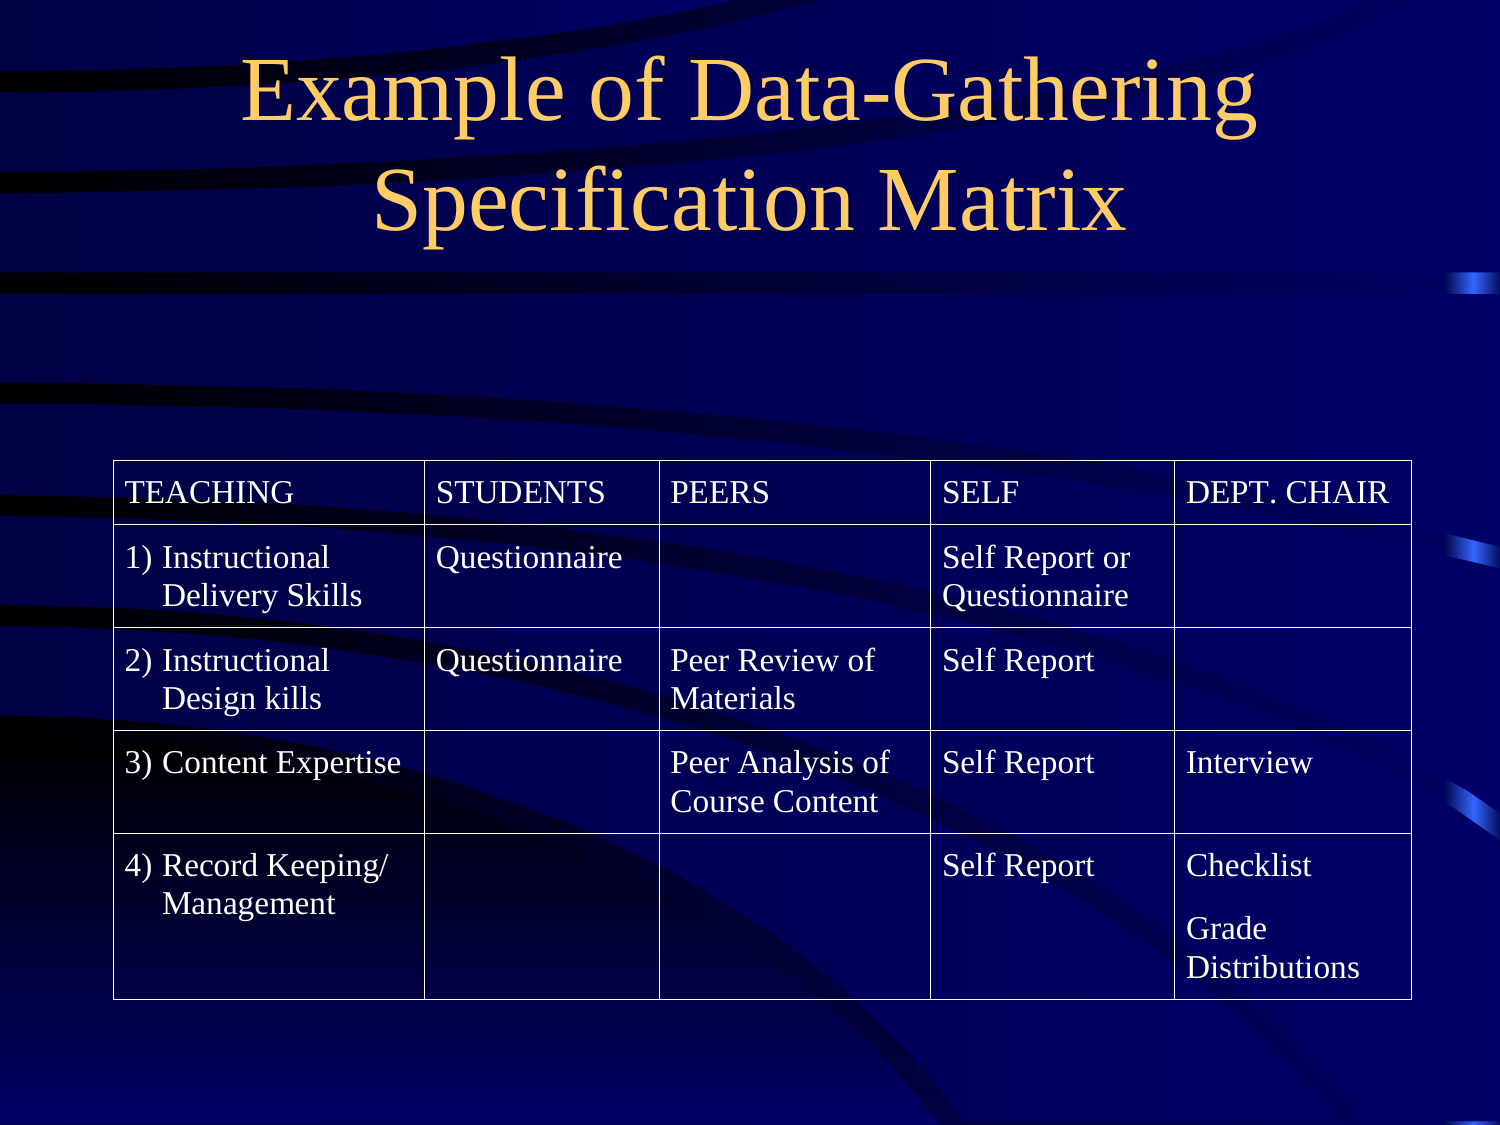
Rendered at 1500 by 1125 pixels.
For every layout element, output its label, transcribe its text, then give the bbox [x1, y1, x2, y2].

title Example of Data-Gathering Specification Matrix [112, 99, 1388, 288]
chart [112, 460, 1413, 1068]
